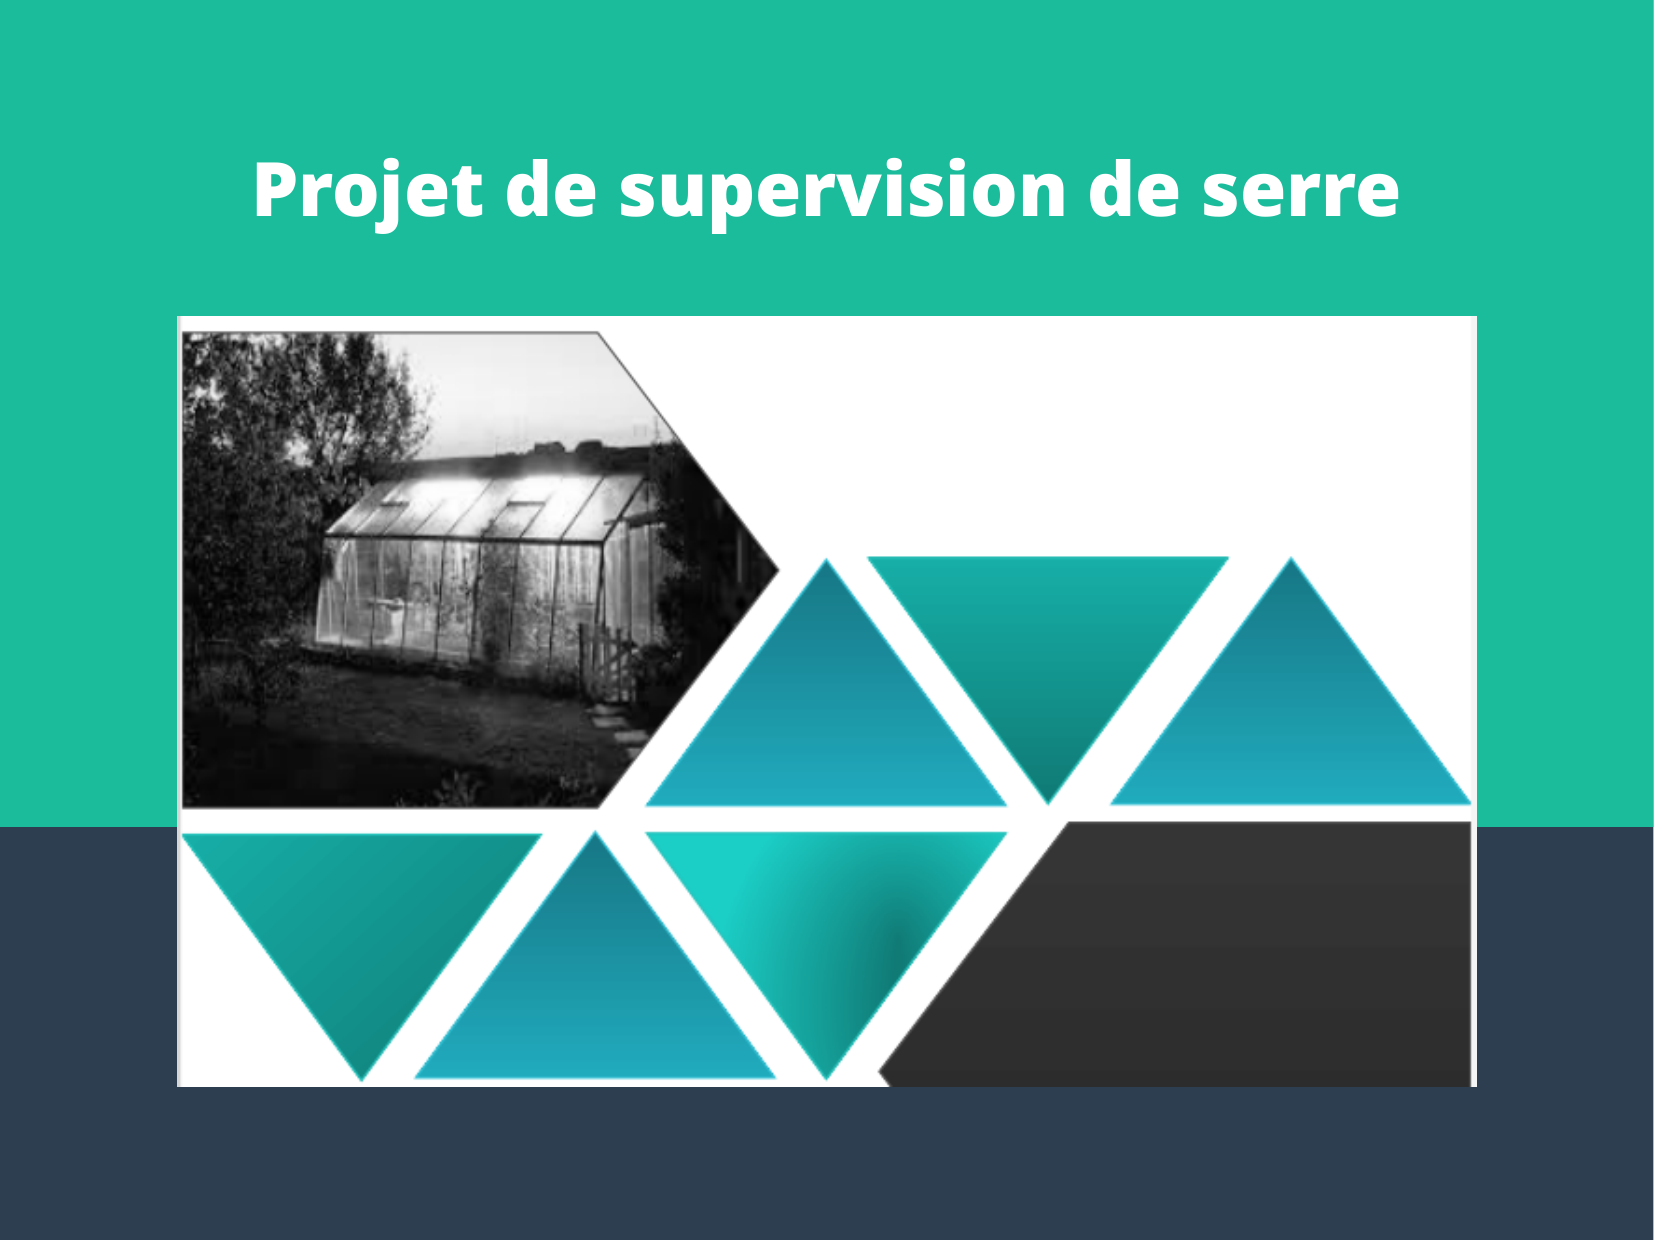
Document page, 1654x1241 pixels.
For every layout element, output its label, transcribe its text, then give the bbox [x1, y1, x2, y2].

title Projet de supervision de serre [59, 82, 1595, 240]
picture [177, 316, 1477, 1087]
